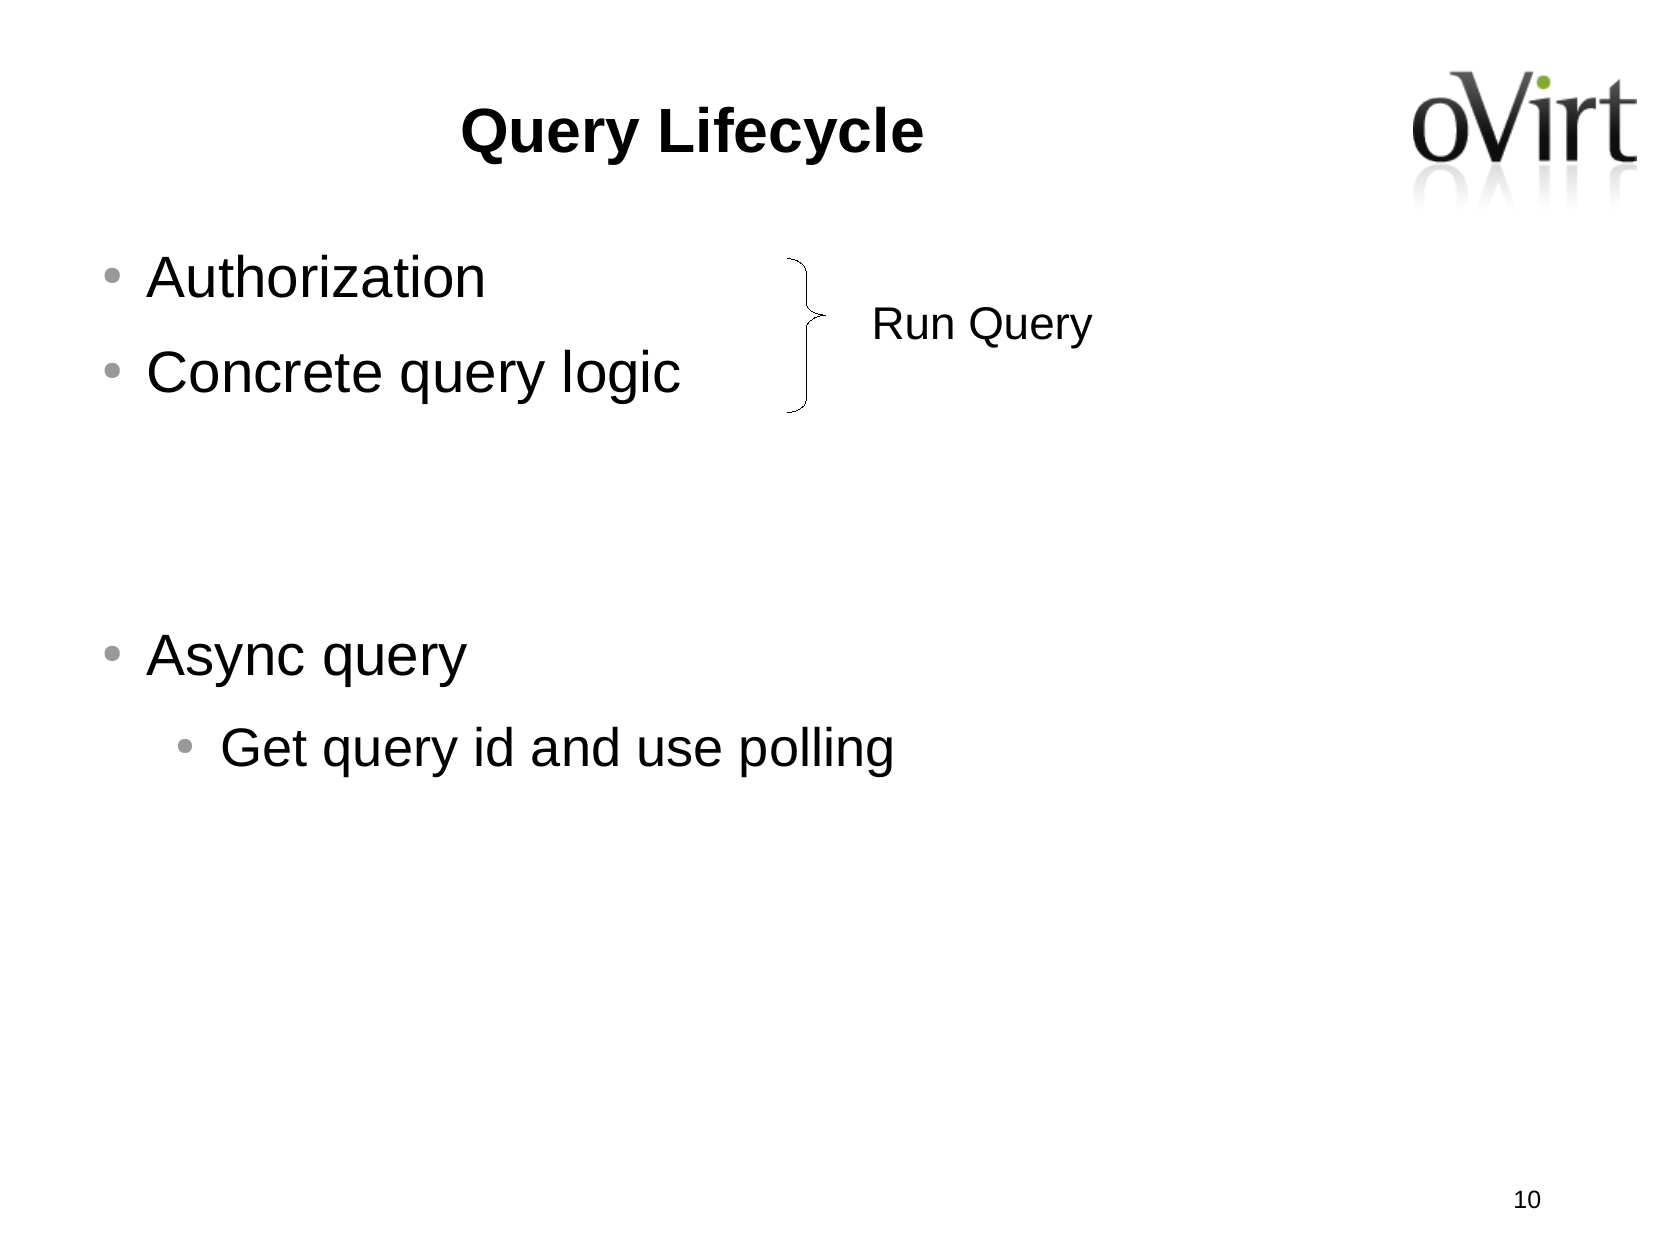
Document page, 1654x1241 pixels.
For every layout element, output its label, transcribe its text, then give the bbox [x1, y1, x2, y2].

list Authorization Concrete query logic Async query Get query id and use polling [86, 244, 1576, 1039]
text_box Run Query [856, 290, 1201, 357]
picture [1413, 63, 1637, 212]
title Query Lifecycle [82, 37, 1303, 226]
